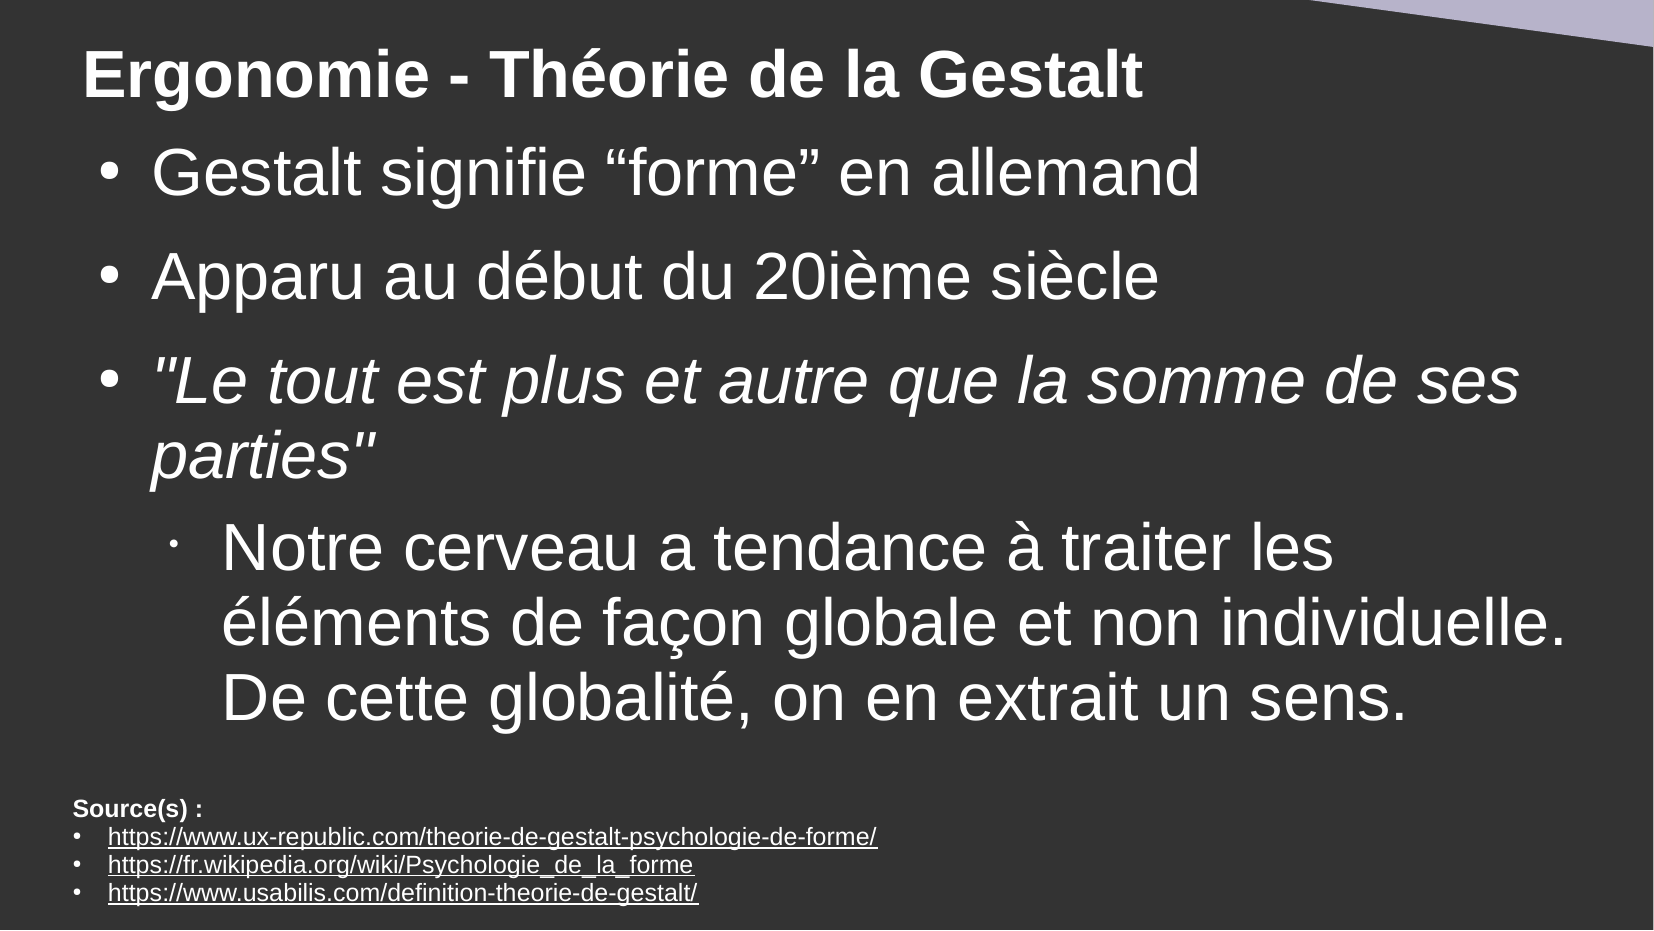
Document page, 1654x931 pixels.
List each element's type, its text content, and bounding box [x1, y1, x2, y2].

list Gestalt signifie “forme” en allemand Apparu au début du 20ième siècle "Le tout est plus et autre que la somme de ses parties" Notre cerveau a tendance à traiter les éléments de façon globale et non individuelle. De cette globalité, on en extrait un sens. [80, 134, 1620, 803]
text_box [1309, 0, 1654, 48]
text_box Source(s) : https://www.ux-republic.com/theorie-de-gestalt-psychologie-de-forme/ https://fr.wikipedia.org/wiki/Psychologie_de_la_forme https://www.usabilis.com/definition-theorie-de-gestalt/ [57, 787, 1543, 915]
title Ergonomie - Théorie de la Gestalt [82, 37, 1571, 114]
